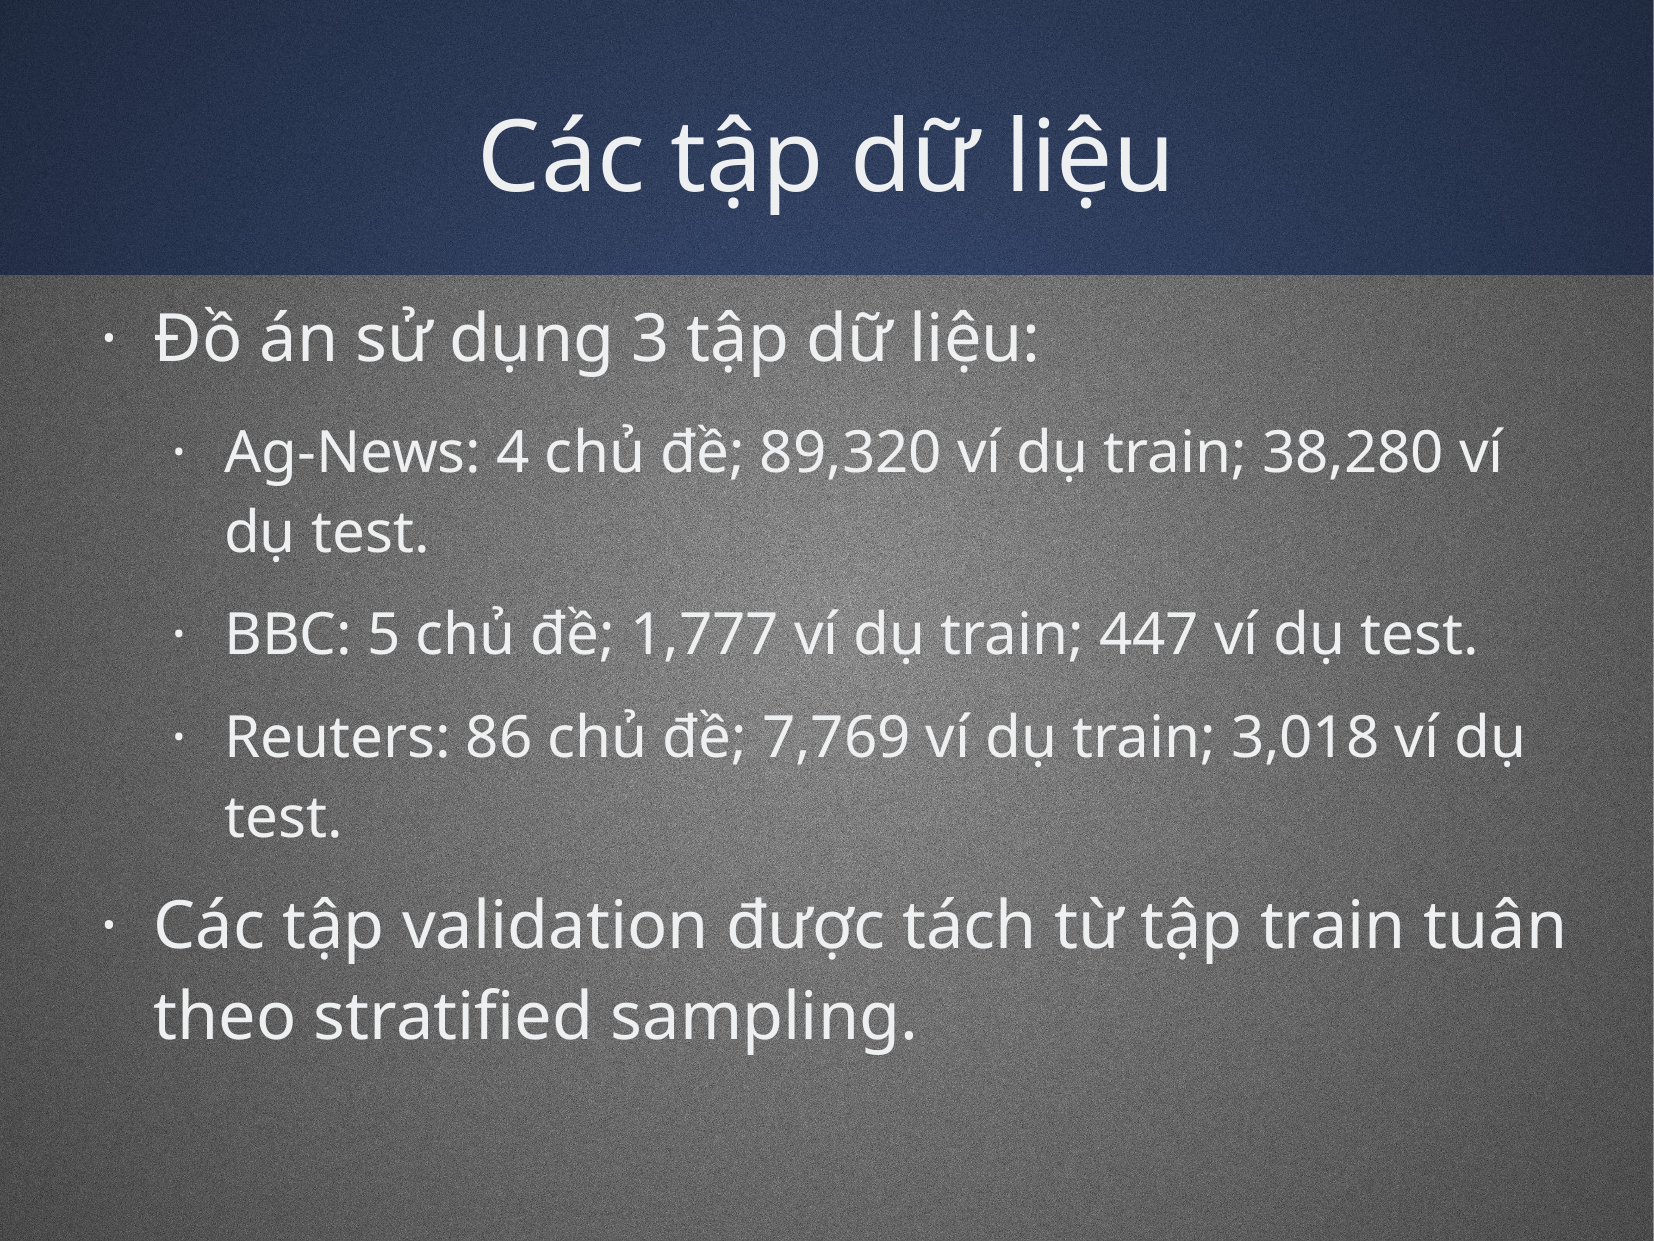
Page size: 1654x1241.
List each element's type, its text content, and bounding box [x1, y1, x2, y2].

picture [0, 0, 1654, 1241]
list Đồ án sử dụng 3 tập dữ liệu: Ag-News: 4 chủ đề; 89,320 ví dụ train; 38,280 ví dụ test. BBC: 5 chủ đề; 1,777 ví dụ train; 447 ví dụ test. Reuters: 86 chủ đề; 7,769 ví dụ train; 3,018 ví dụ test. Các tập validation được tách từ tập train tuân theo stratified sampling. [82, 290, 1571, 1010]
title Các tập dữ liệu [82, 49, 1571, 257]
